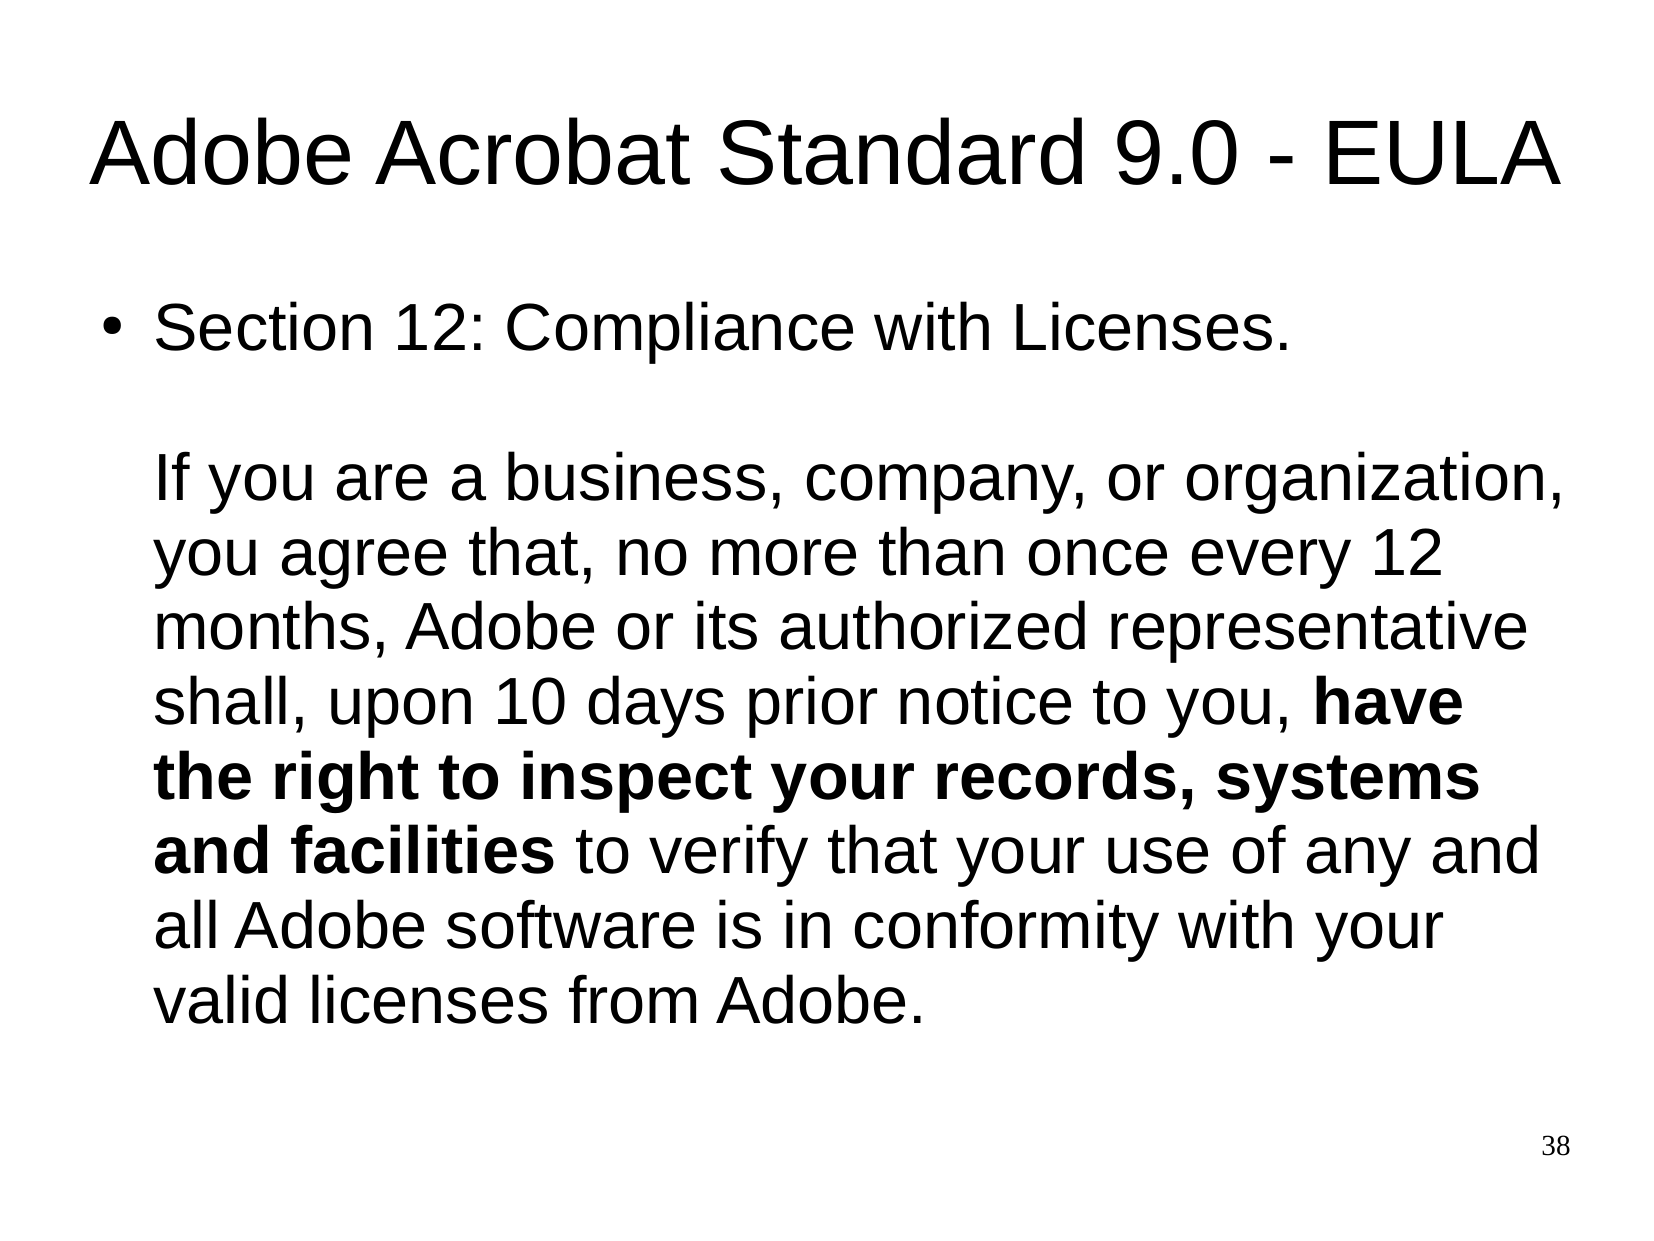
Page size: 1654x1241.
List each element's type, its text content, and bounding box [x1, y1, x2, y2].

list Section 12: Compliance with Licenses. If you are a business, company, or organization, you agree that, no more than once every 12 months, Adobe or its authorized representative shall, upon 10 days prior notice to you, have the right to inspect your records, systems and facilities to verify that your use of any and all Adobe software is in conformity with your valid licenses from Adobe. [82, 290, 1571, 1094]
title Adobe Acrobat Standard 9.0 - EULA [82, 49, 1571, 257]
